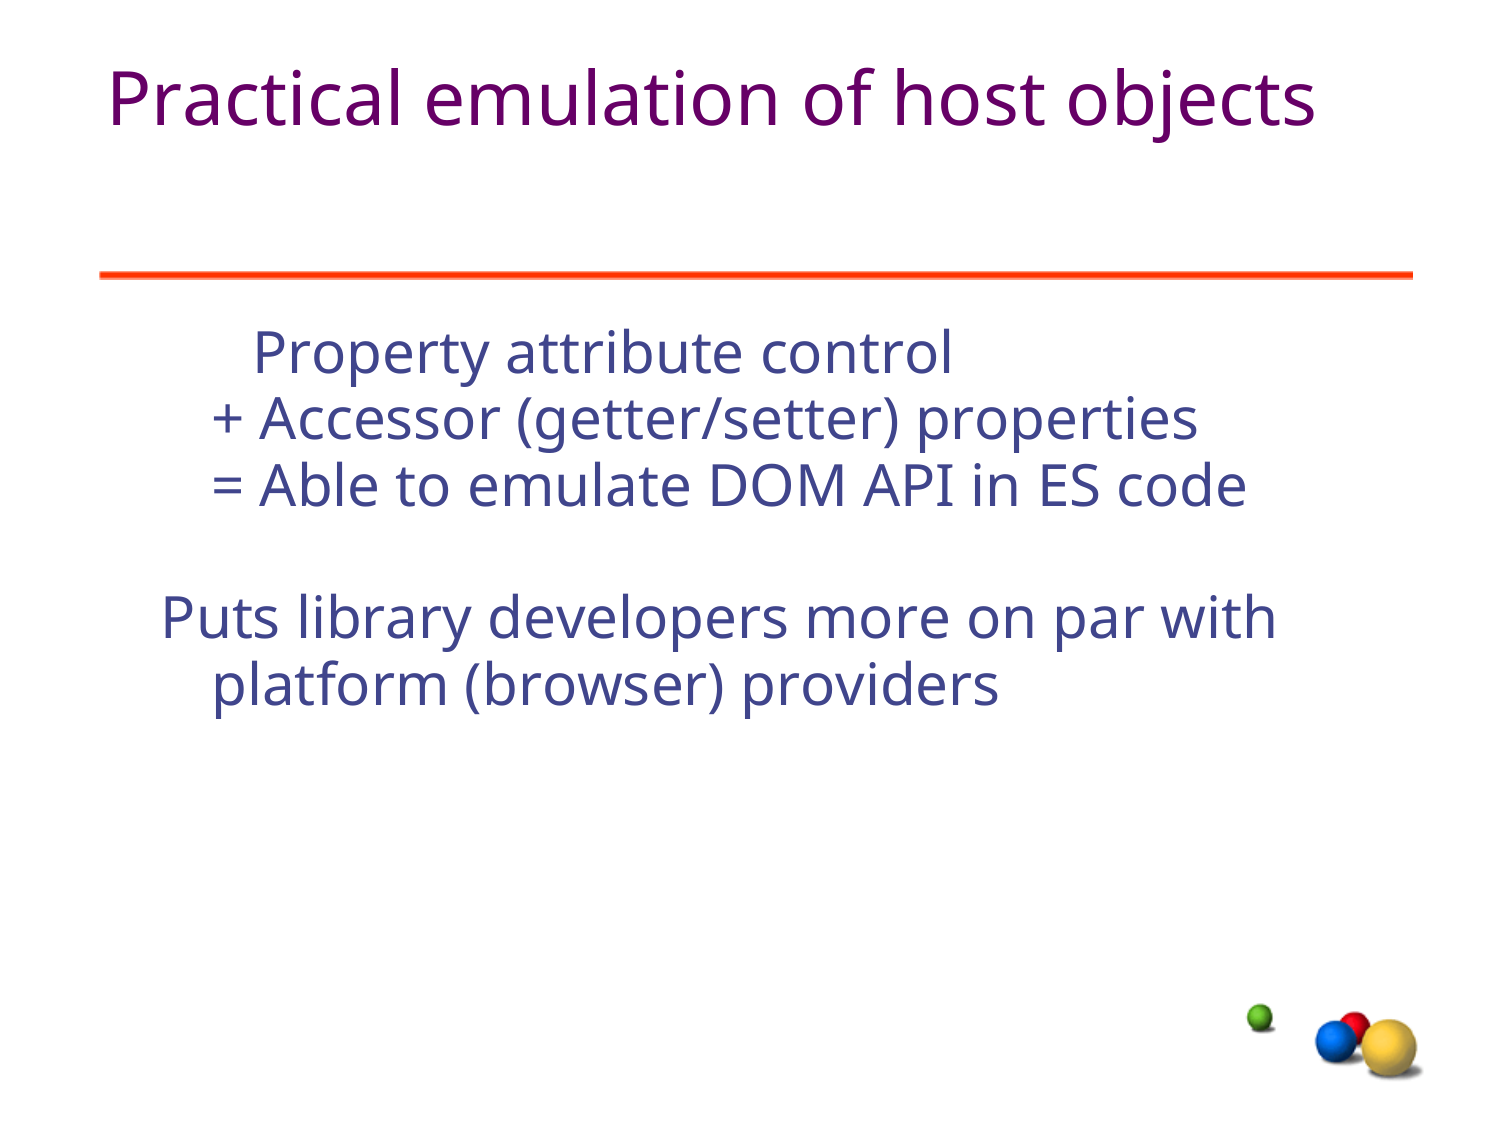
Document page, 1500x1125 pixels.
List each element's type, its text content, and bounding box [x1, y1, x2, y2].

title Practical emulation of host objects [106, 57, 1369, 231]
picture [99, 271, 1413, 280]
picture [1224, 999, 1449, 1083]
subtitle Property attribute control + Accessor (getter/setter) properties = Able to emulate DOM API in ES code Puts library developers more on par with platform (browser) providers [144, 320, 1407, 981]
